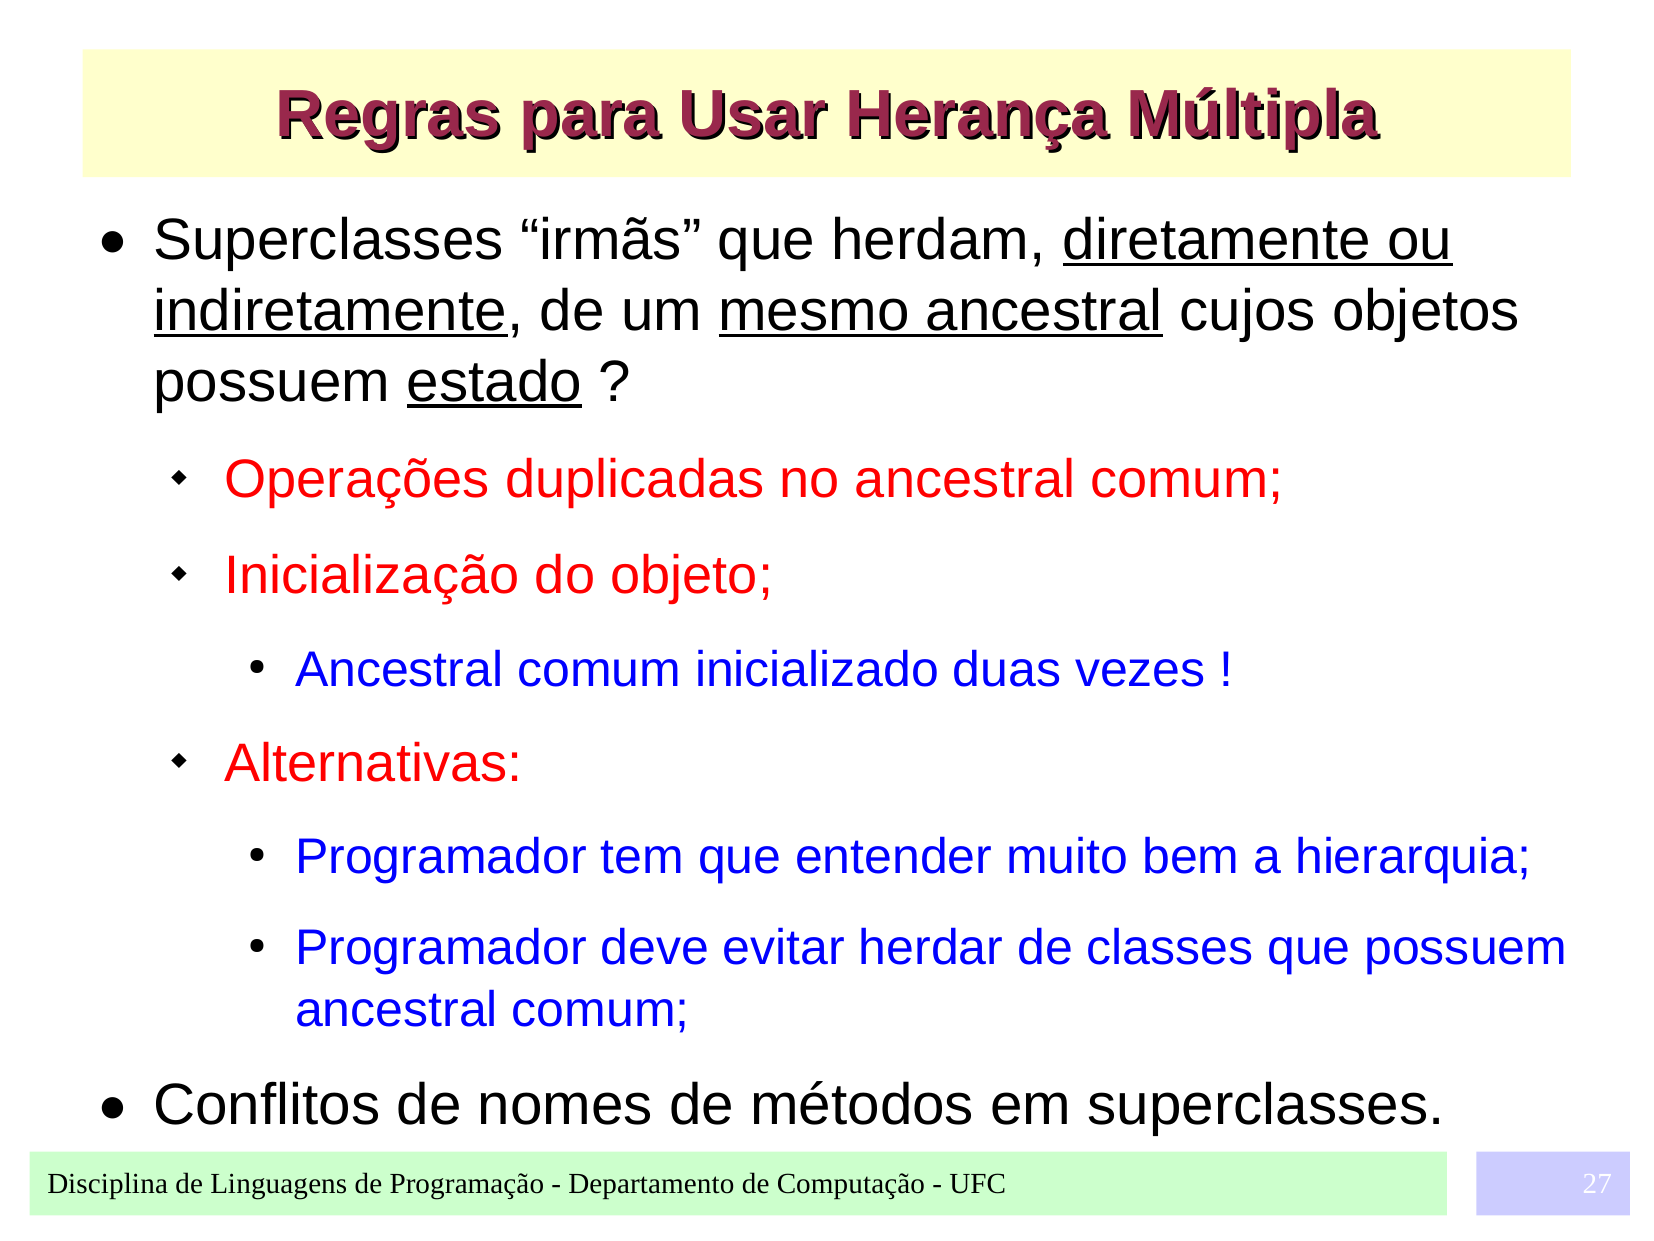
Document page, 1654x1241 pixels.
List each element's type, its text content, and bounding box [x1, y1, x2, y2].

title Regras para Usar Herança Múltipla [82, 49, 1571, 178]
list Superclasses “irmãs” que herdam, diretamente ou indiretamente, de um mesmo ancestral cujos objetos possuem estado ? Operações duplicadas no ancestral comum; Inicialização do objeto; Ancestral comum inicializado duas vezes ! Alternativas: Programador tem que entender muito bem a hierarquia; Programador deve evitar herdar de classes que possuem ancestral comum; Conflitos de nomes de métodos em superclasses. [82, 206, 1571, 1152]
